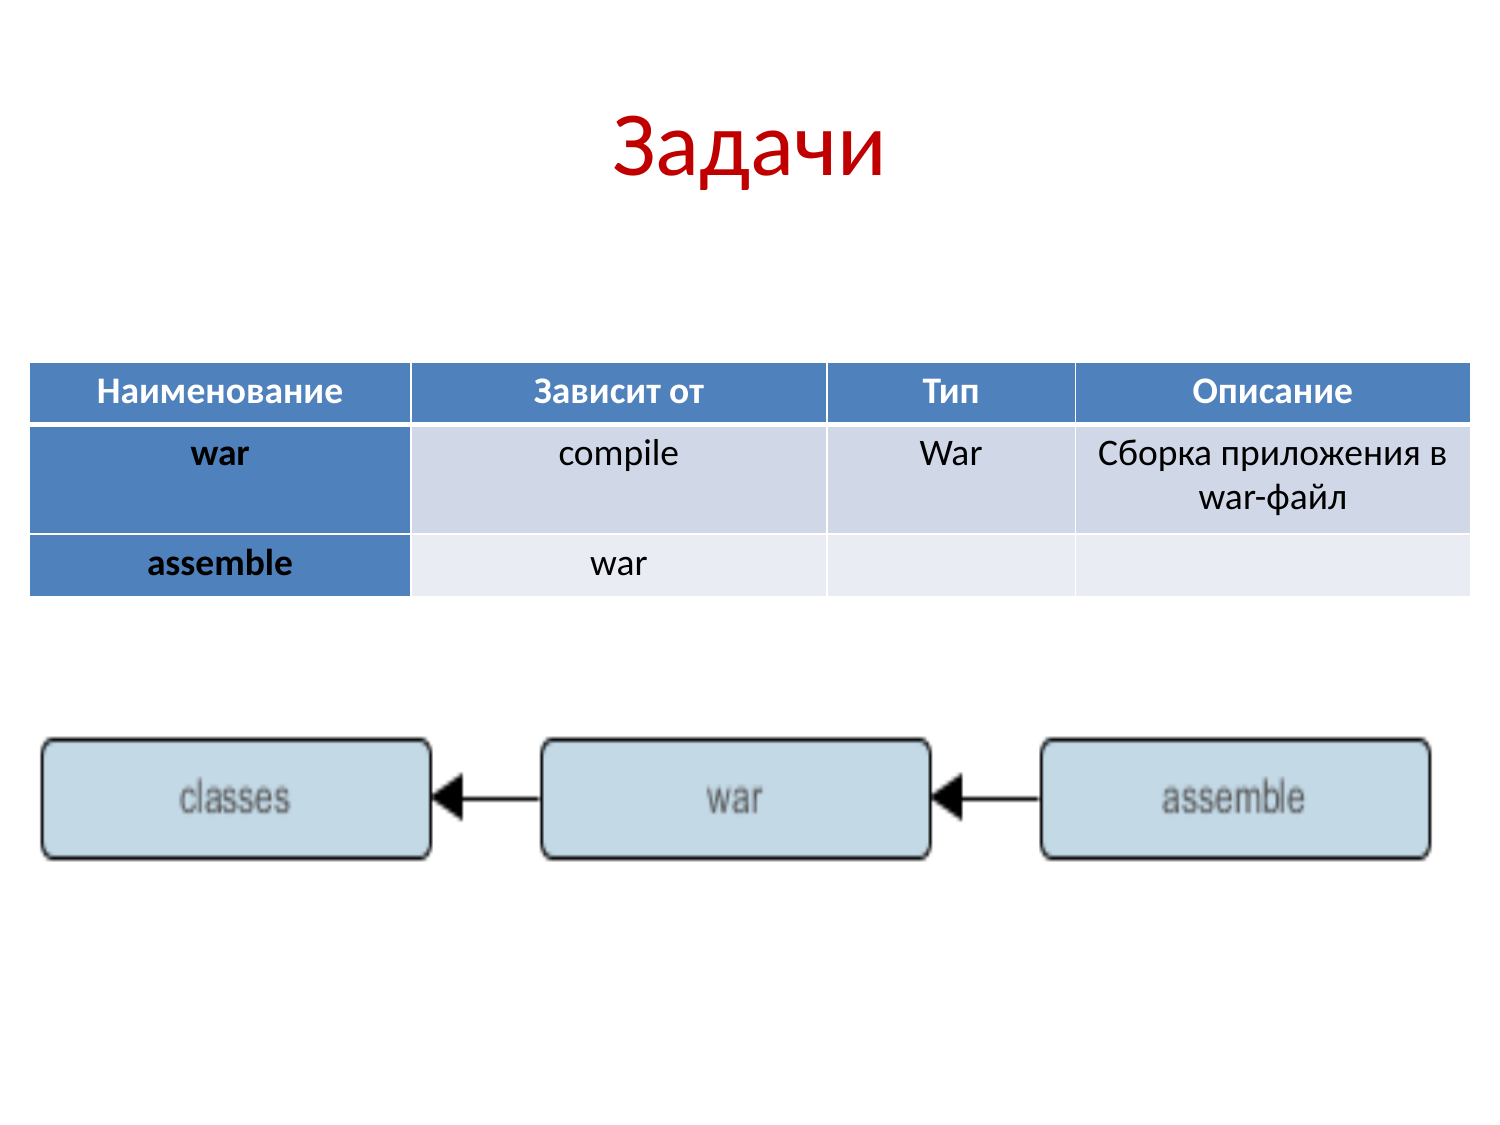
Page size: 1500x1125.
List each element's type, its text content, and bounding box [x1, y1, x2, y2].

table_cell compile [412, 427, 826, 533]
table_cell Сборка приложения в war-файл [1076, 427, 1470, 533]
table_cell War [828, 427, 1075, 533]
table_header Зависит от [412, 363, 826, 422]
table_cell [1076, 535, 1470, 596]
table_cell war [30, 427, 410, 533]
picture [0, 680, 1471, 917]
table_header Наименование [30, 363, 410, 422]
table_header Тип [828, 363, 1075, 422]
table_header Описание [1076, 363, 1470, 422]
table_cell war [412, 535, 826, 596]
table_cell [828, 535, 1075, 596]
title Задачи [75, 45, 1425, 233]
table_cell assemble [30, 535, 410, 596]
